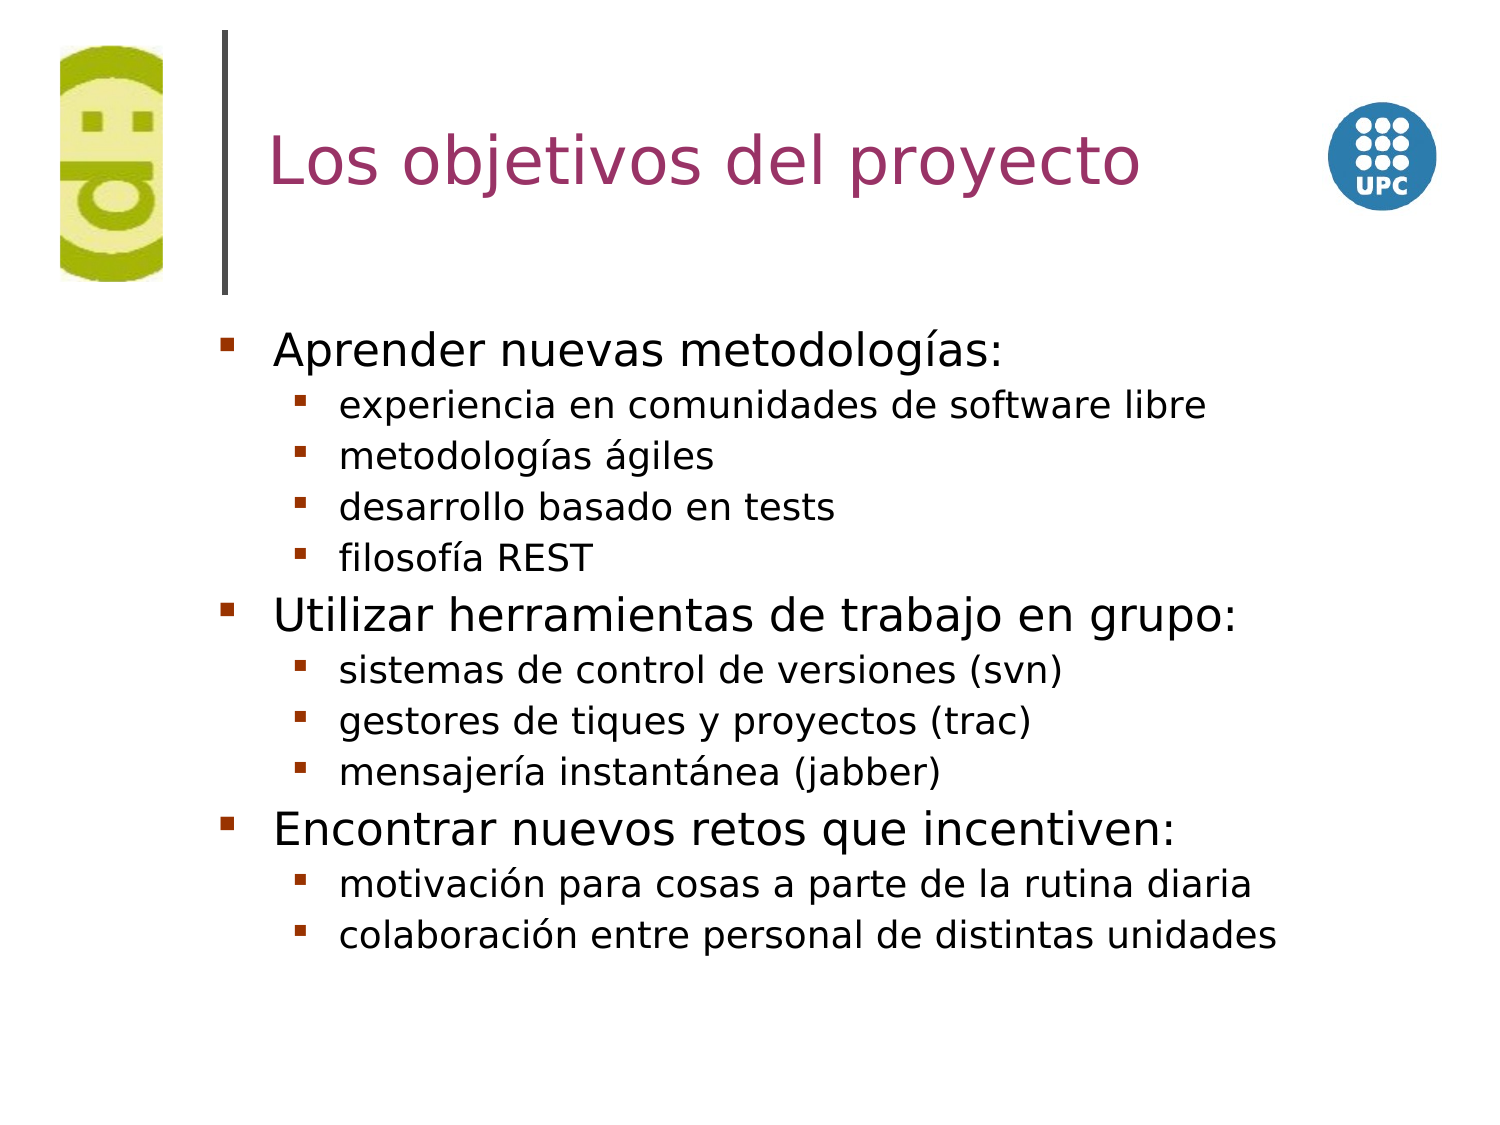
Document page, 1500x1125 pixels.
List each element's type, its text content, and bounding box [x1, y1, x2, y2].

picture [1329, 96, 1442, 216]
picture [61, 47, 162, 281]
list Aprender nuevas metodologías: experiencia en comunidades de software libre metodologías ágiles desarrollo basado en tests filosofía REST Utilizar herramientas de trabajo en grupo: sistemas de control de versiones (svn) gestores de tiques y proyectos (trac) mensajería instantánea (jabber) Encontrar nuevos retos que incentiven: motivación para cosas a parte de la rutina diaria colaboración entre personal de distintas unidades [202, 316, 1329, 1034]
title Los objetivos del proyecto [252, 60, 1329, 264]
